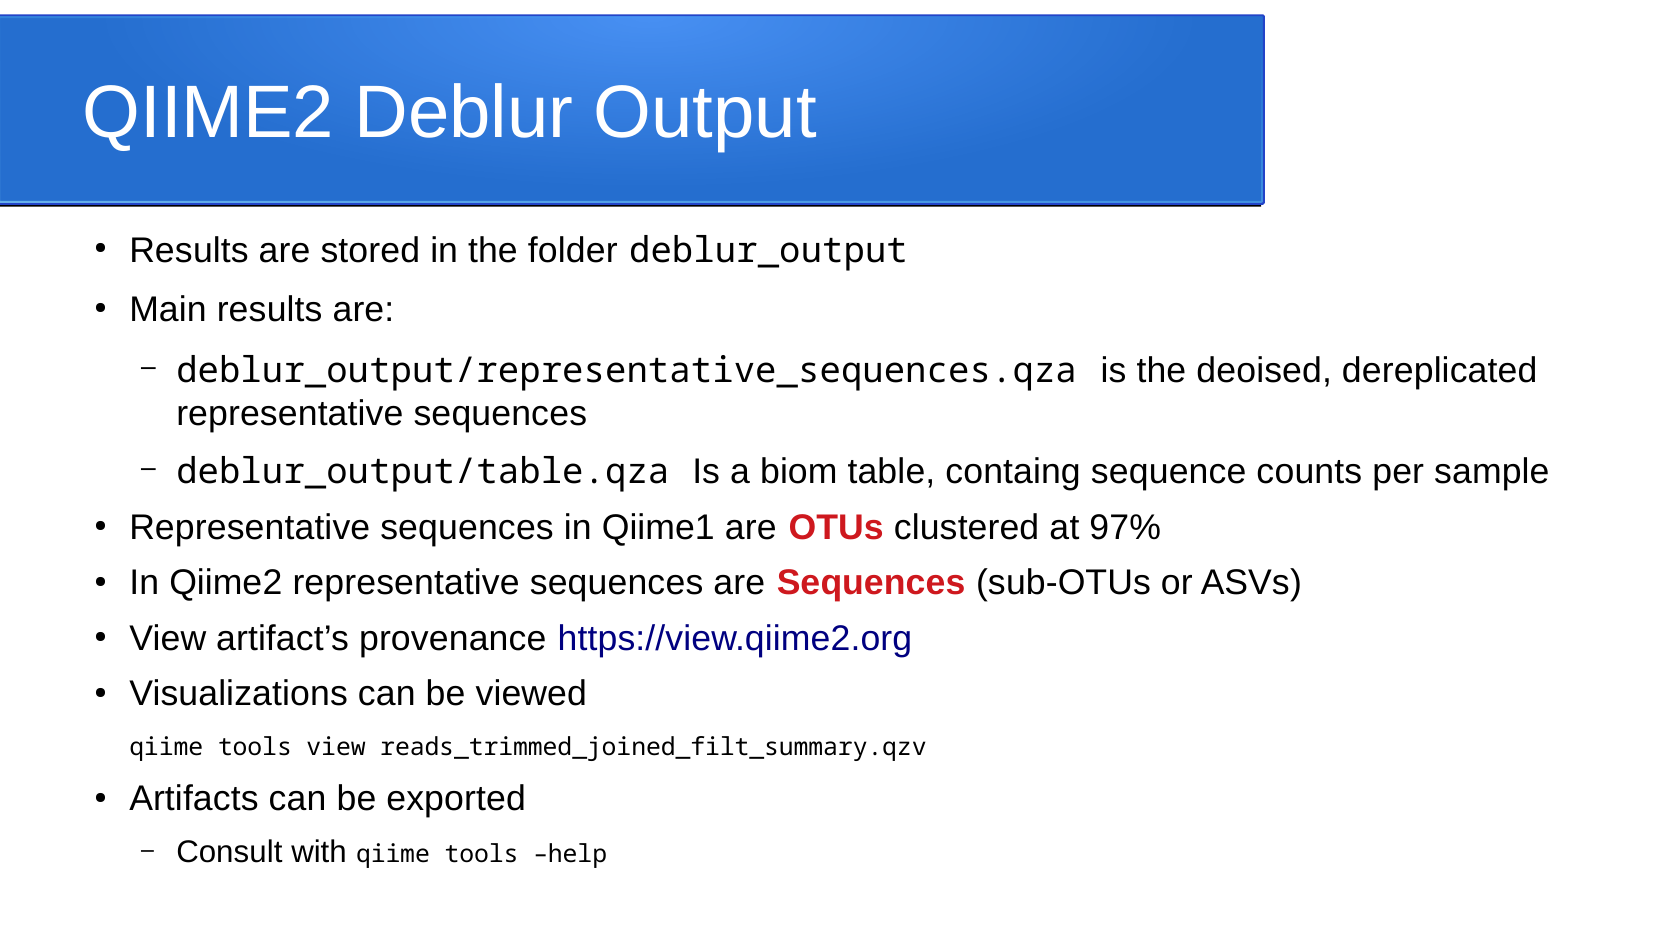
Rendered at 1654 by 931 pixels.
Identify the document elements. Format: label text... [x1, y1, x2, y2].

list Results are stored in the folder deblur_output Main results are: deblur_output/representative_sequences.qza is the deoised, dereplicated representative sequences deblur_output/table.qza Is a biom table, containg sequence counts per sample Representative sequences in Qiime1 are OTUs clustered at 97% In Qiime2 representative sequences are Sequences (sub-OTUs or ASVs) View artifact’s provenance https://view.qiime2.org Visualizations can be viewed qiime tools view reads_trimmed_joined_filt_summary.qzv Artifacts can be exported Consult with qiime tools –help [82, 224, 1571, 886]
title QIIME2 Deblur Output [82, 35, 1235, 189]
